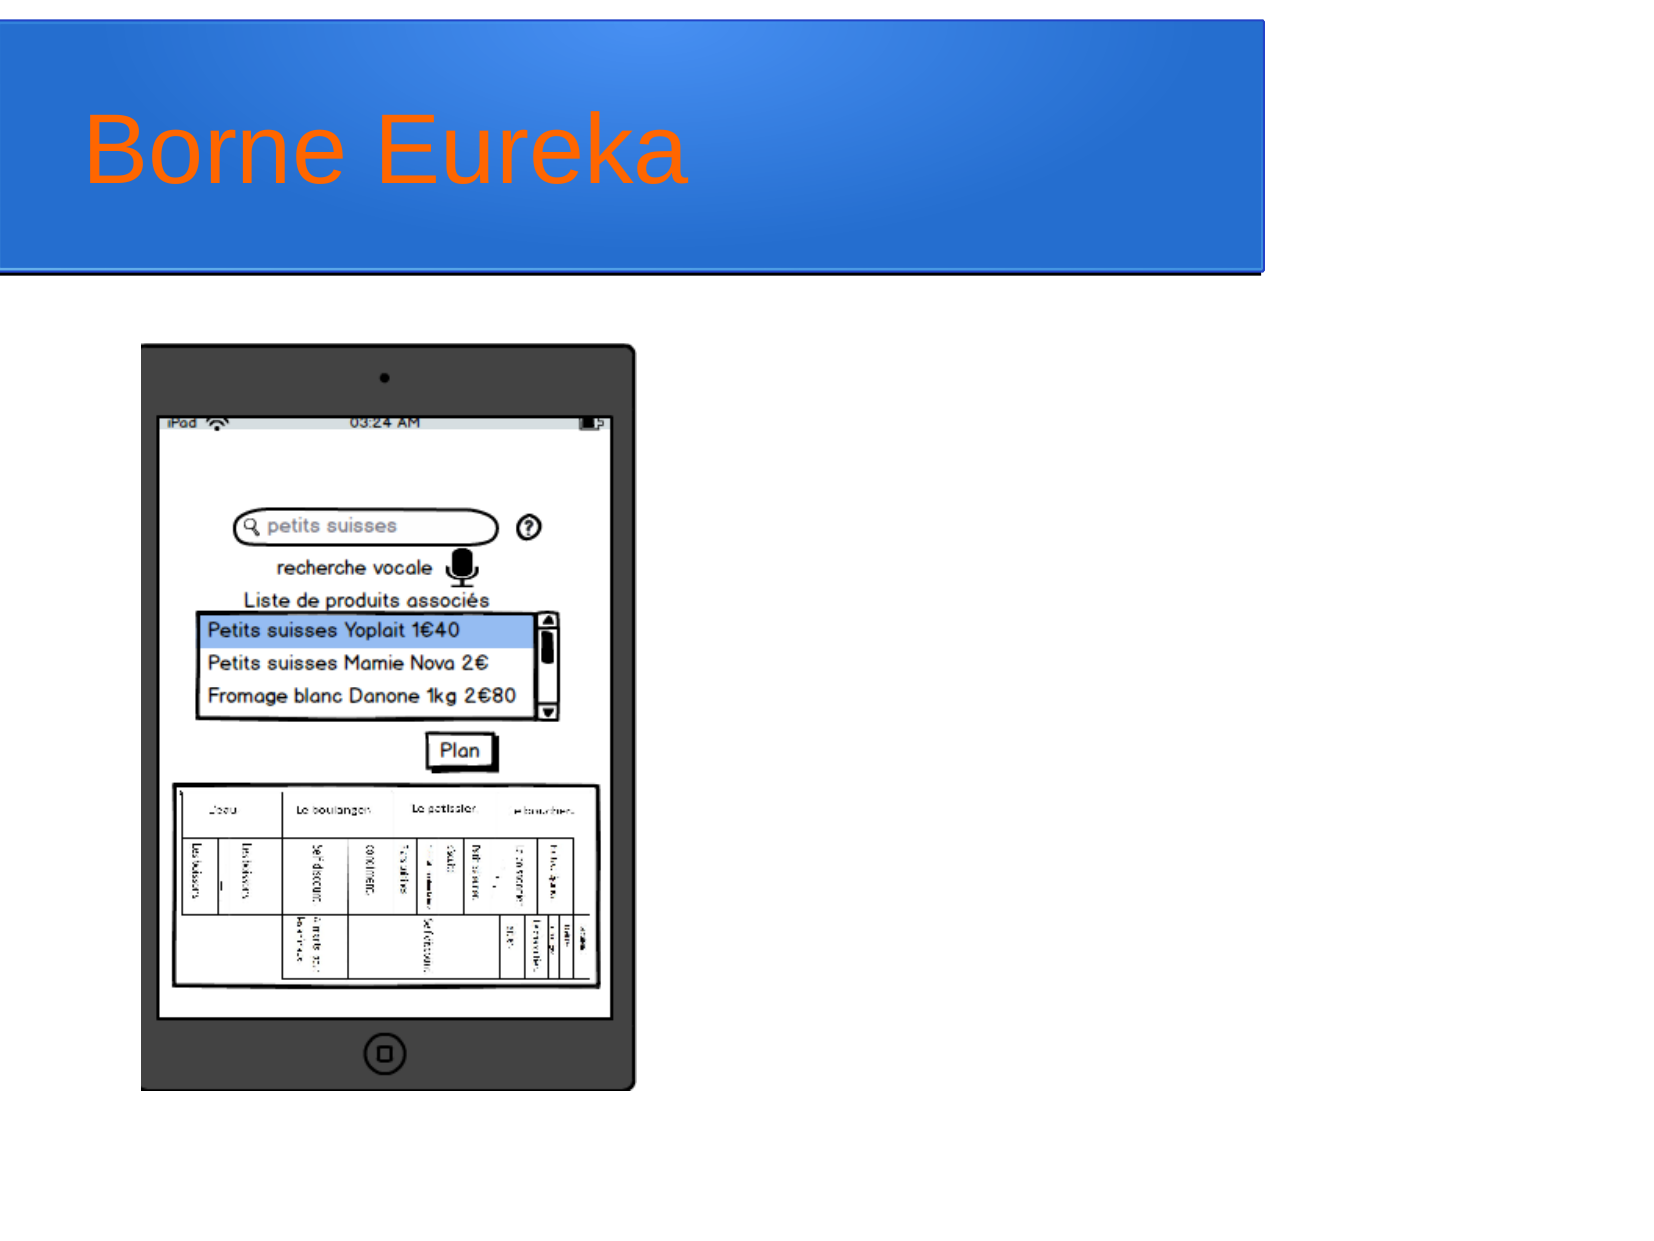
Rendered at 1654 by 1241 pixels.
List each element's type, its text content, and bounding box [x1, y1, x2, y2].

title Borne Eureka [82, 47, 1235, 252]
picture [141, 342, 637, 1091]
